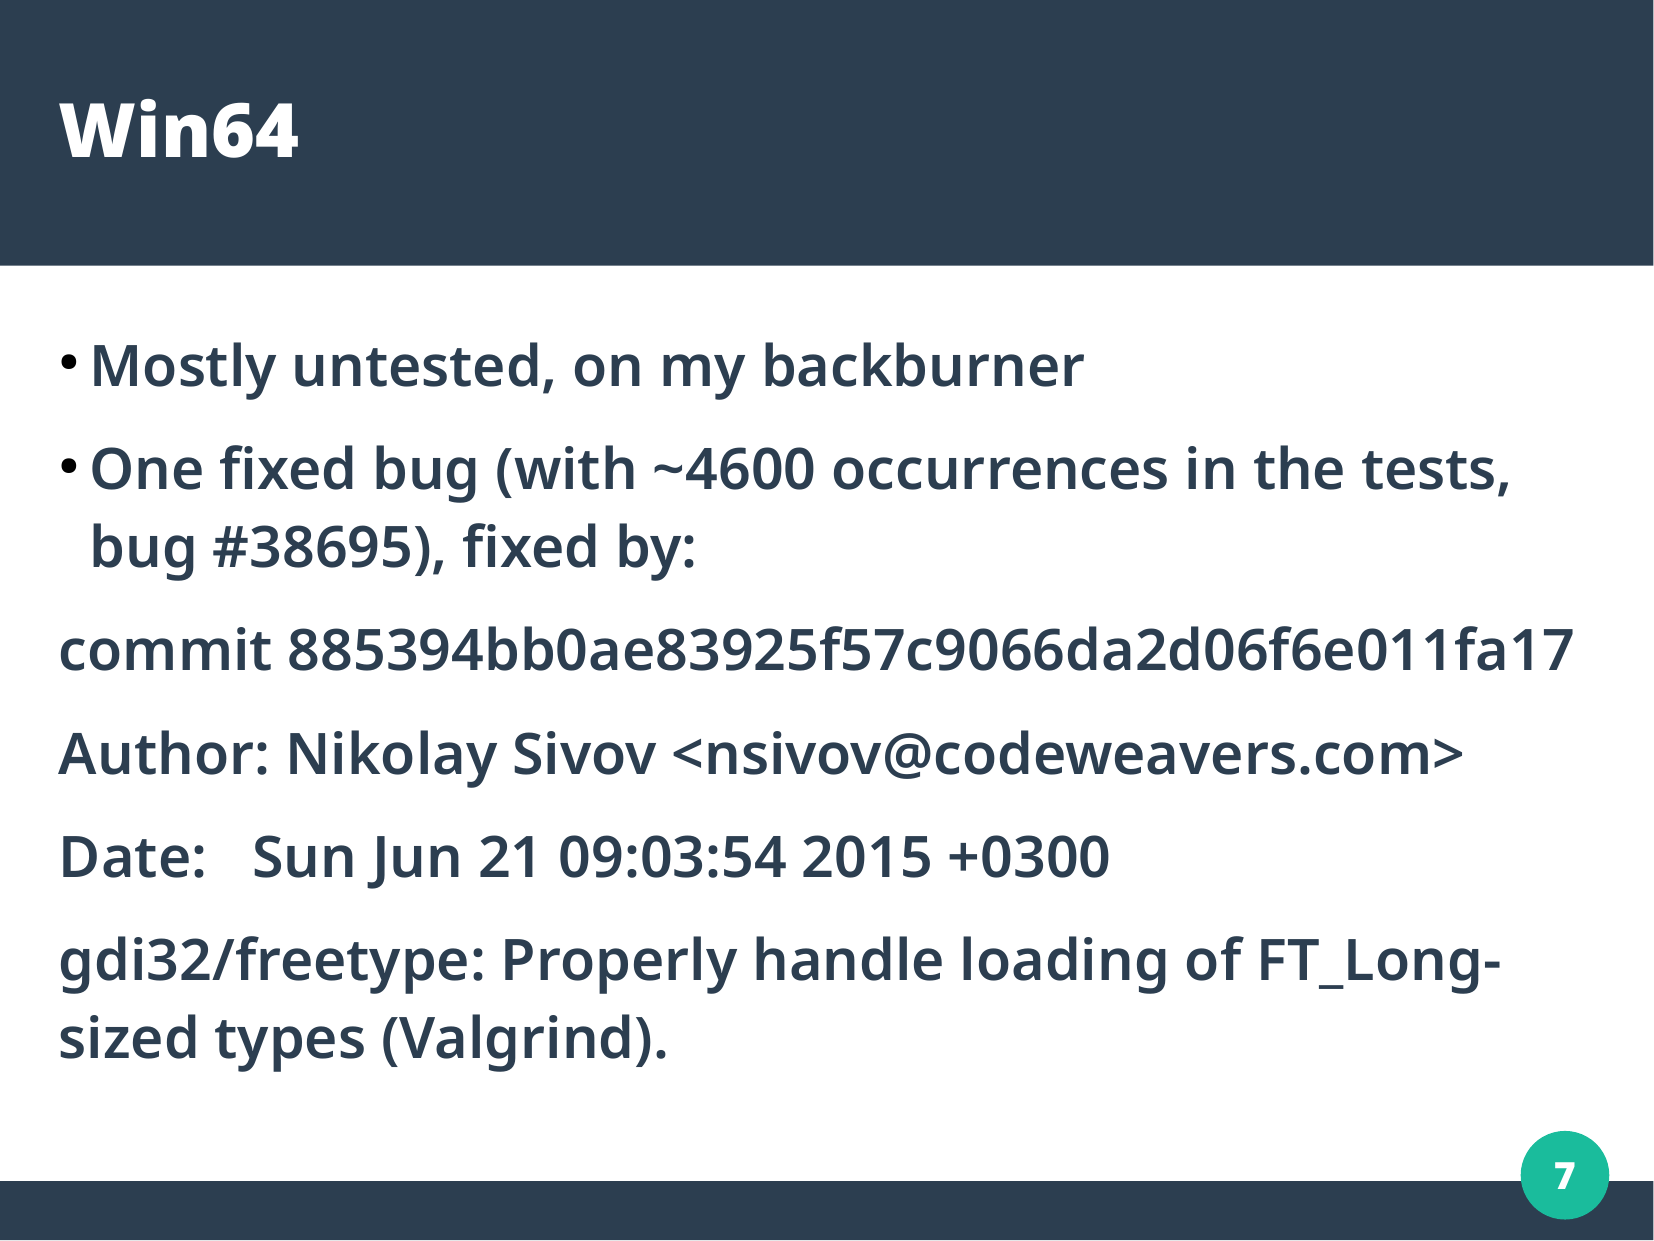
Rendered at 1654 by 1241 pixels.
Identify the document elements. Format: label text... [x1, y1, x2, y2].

title Win64 [59, 49, 1595, 207]
list Mostly untested, on my backburner One fixed bug (with ~4600 occurrences in the tests, bug #38695), fixed by: commit 885394bb0ae83925f57c9066da2d06f6e011fa17 Author: Nikolay Sivov <nsivov@codeweavers.com> Date: Sun Jun 21 09:03:54 2015 +0300 gdi32/freetype: Properly handle loading of FT_Long-sized types (Valgrind). [59, 324, 1595, 1152]
